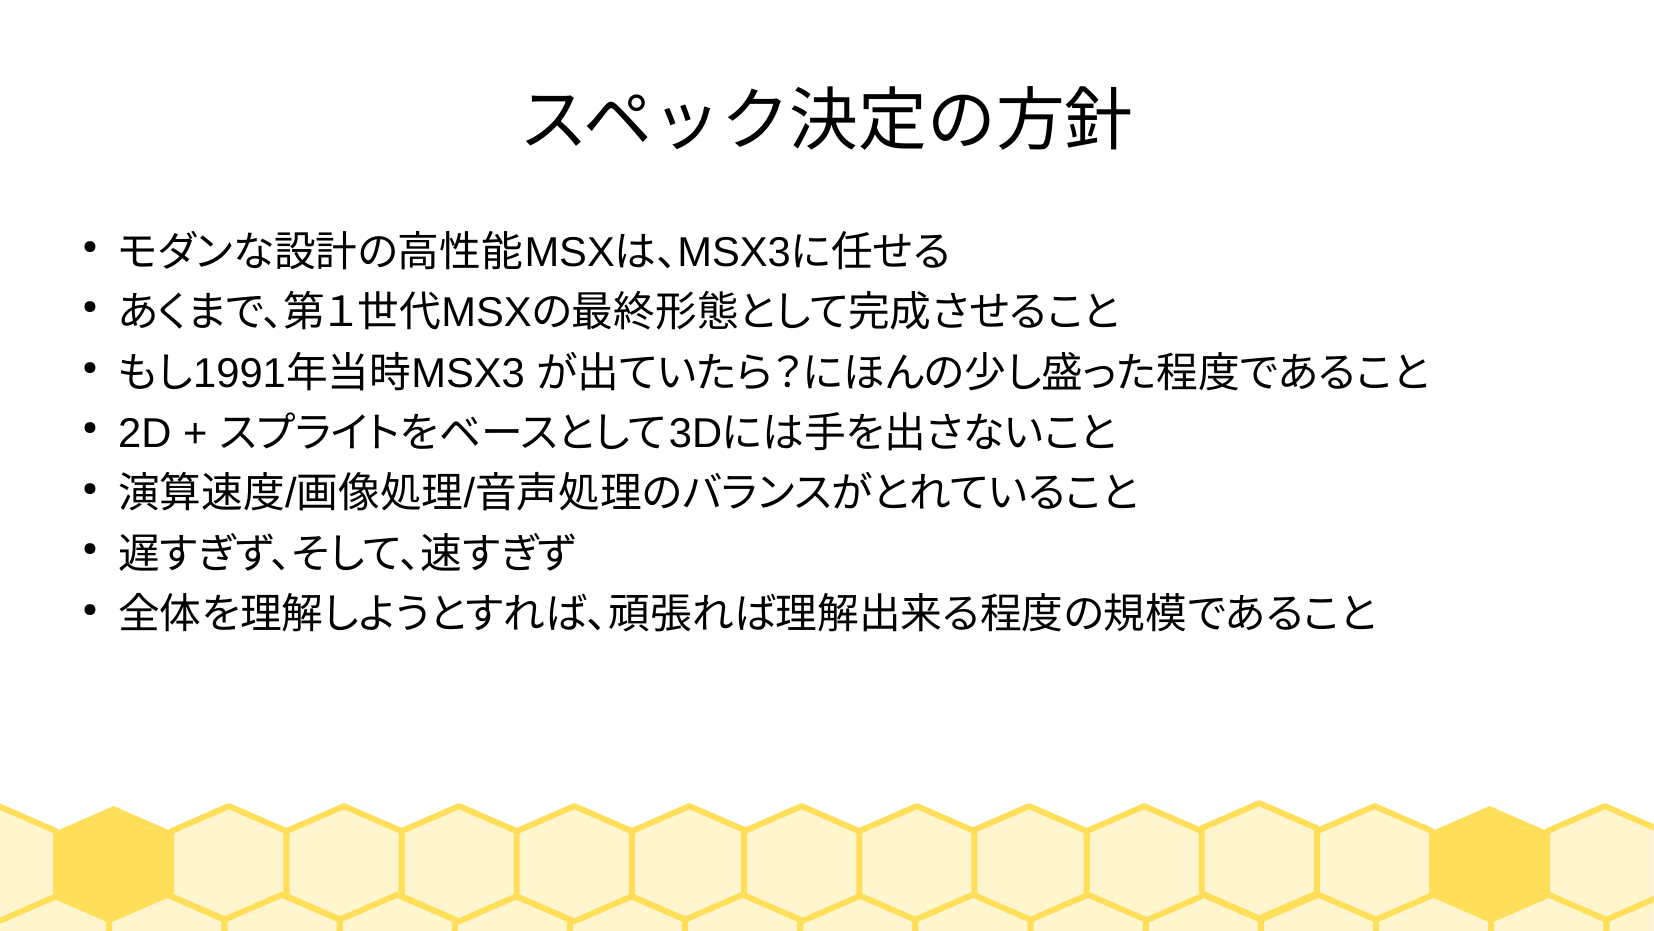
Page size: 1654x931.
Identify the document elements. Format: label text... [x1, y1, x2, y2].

title スペック決定の方針 [82, 37, 1571, 193]
subtitle モダンな設計の高性能MSXは、MSX3に任せる あくまで、第１世代MSXの最終形態として完成させること もし1991年当時MSX3 が出ていたら？にほんの少し盛った程度であること 2D + スプライトをベースとして3Dには手を出さないこと 演算速度/画像処理/音声処理のバランスがとれていること 遅すぎず、そして、速すぎず 全体を理解しようとすれば、頑張れば理解出来る程度の規模であること [82, 217, 1571, 758]
